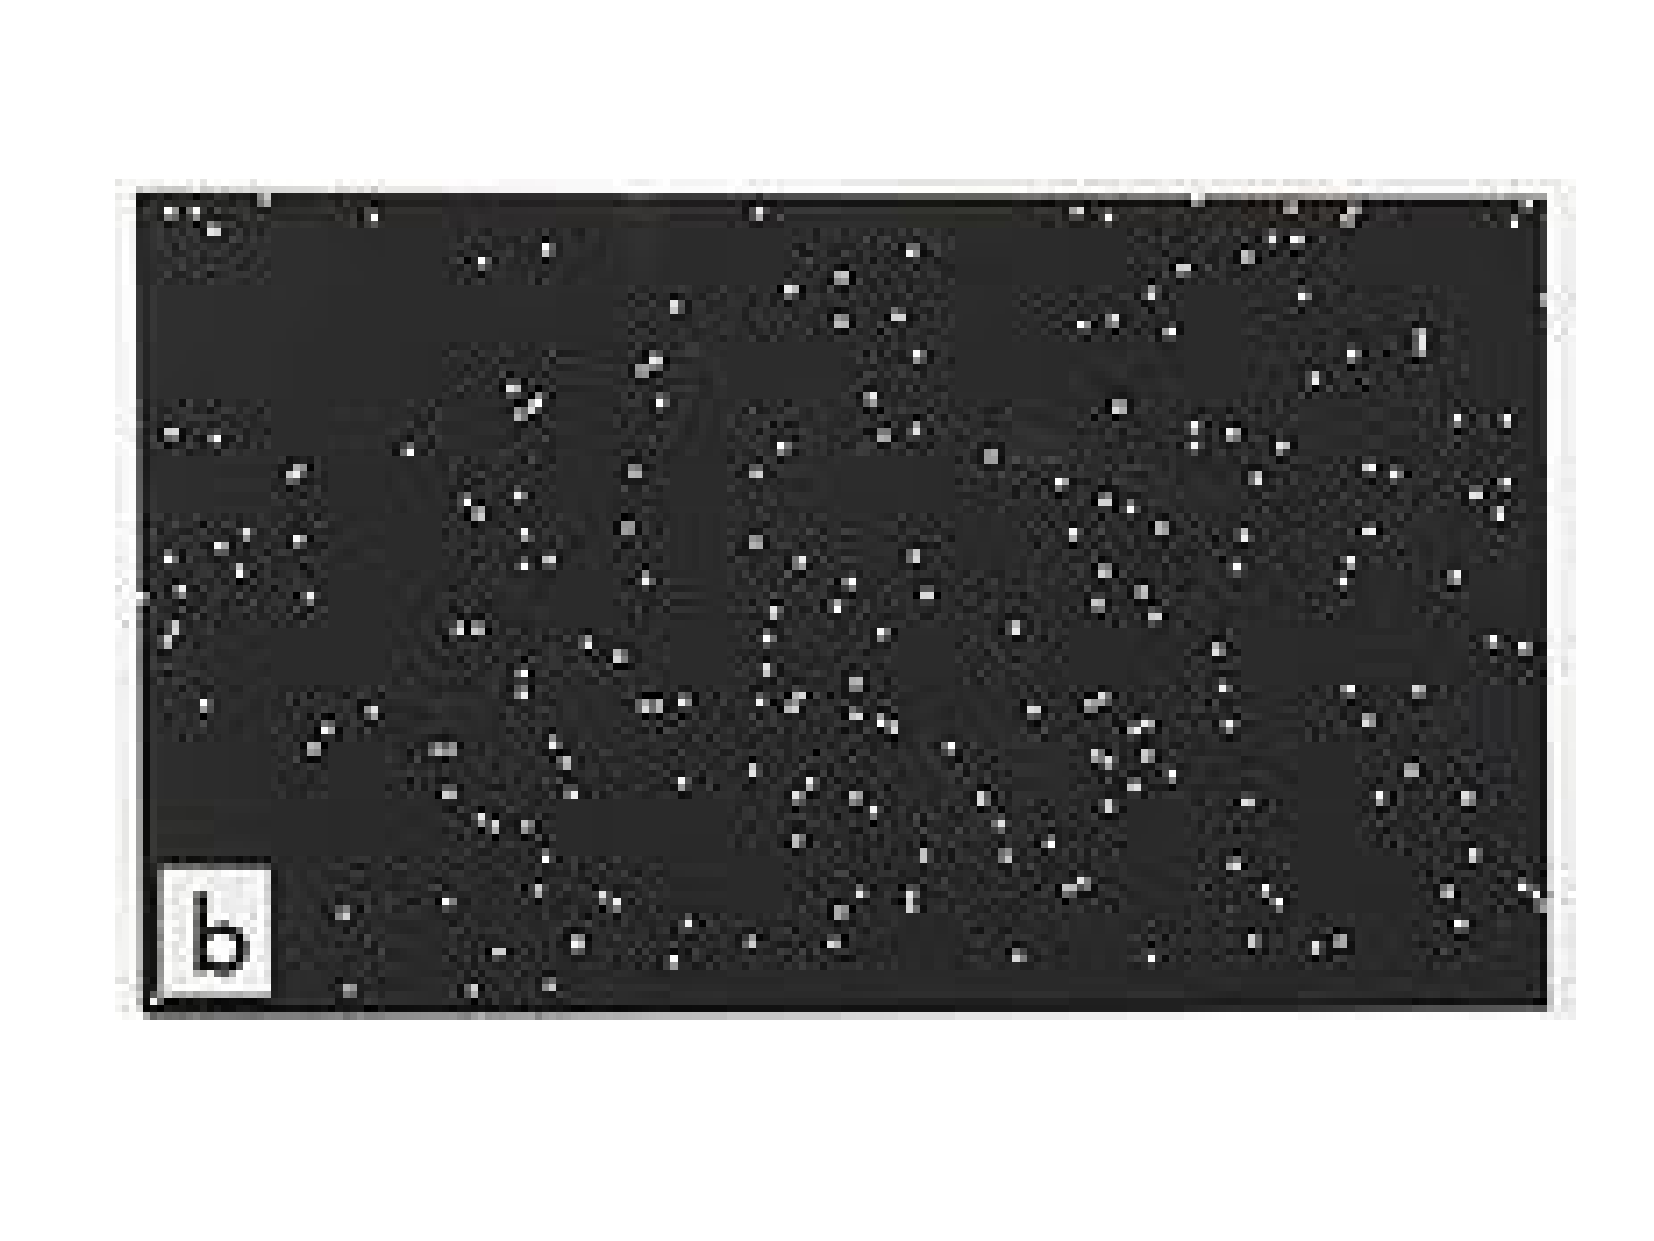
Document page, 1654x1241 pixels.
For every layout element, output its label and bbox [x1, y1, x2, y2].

picture [115, 179, 1576, 1021]
